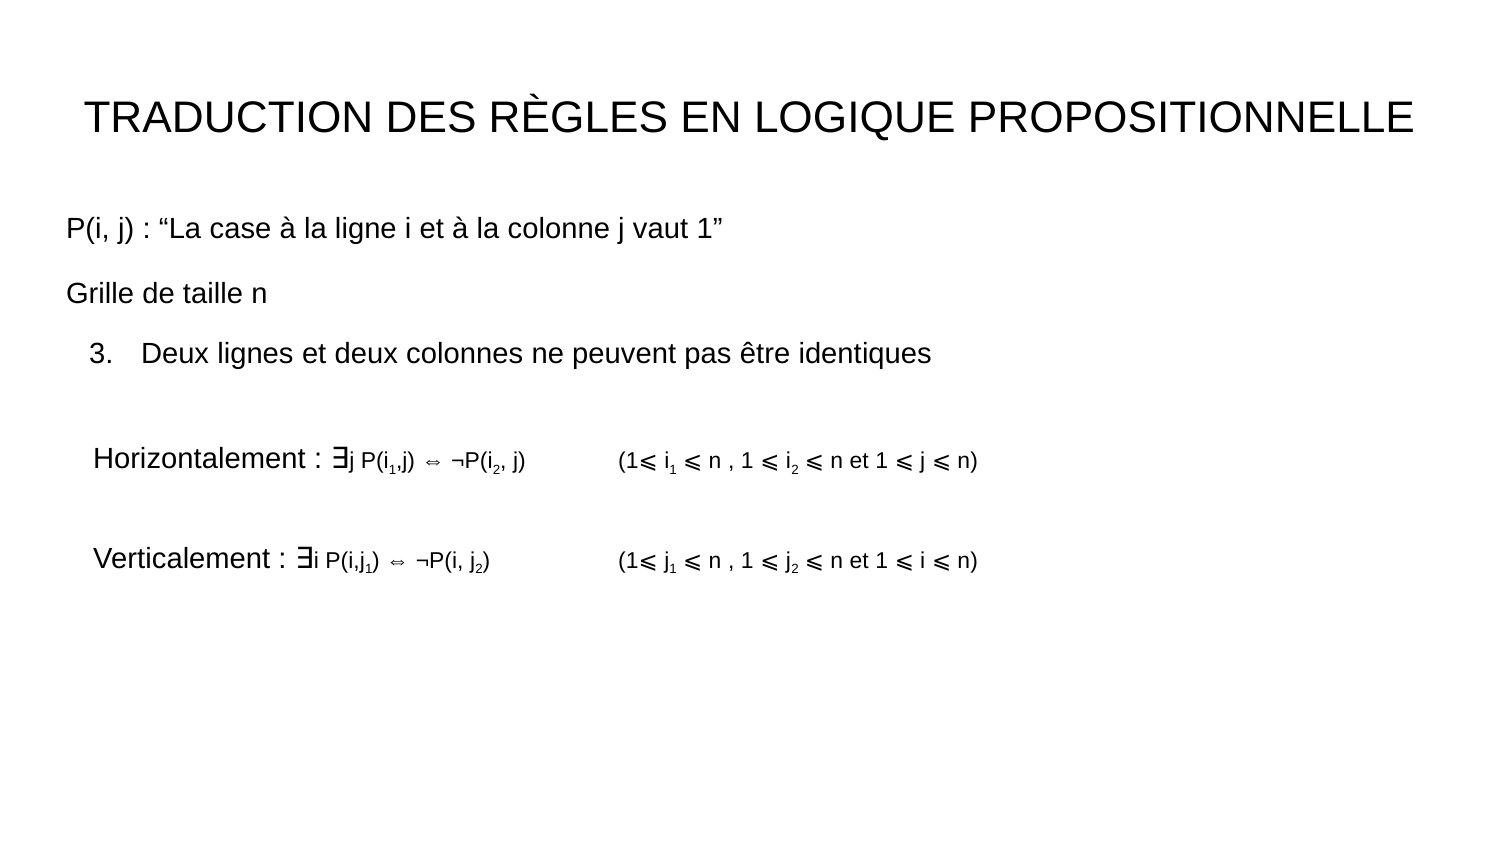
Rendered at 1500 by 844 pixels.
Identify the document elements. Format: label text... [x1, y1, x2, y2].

title TRADUCTION DES RÈGLES EN LOGIQUE PROPOSITIONNELLE [51, 72, 1449, 167]
text_box Horizontalement : ∃j P(i1,j) ⇔ ¬P(i2, j) (1⩽ i1 ⩽ n , 1 ⩽ i2 ⩽ n et 1 ⩽ j ⩽ n) [78, 418, 1449, 492]
text_box Verticalement : ∃i P(i,j1) ⇔ ¬P(i, j2) (1⩽ j1 ⩽ n , 1 ⩽ j2 ⩽ n et 1 ⩽ i ⩽ n) [78, 518, 1449, 592]
list P(i, j) : “La case à la ligne i et à la colonne j vaut 1” Grille de taille n Deux lignes et deux colonnes ne peuvent pas être identiques [51, 189, 1449, 470]
